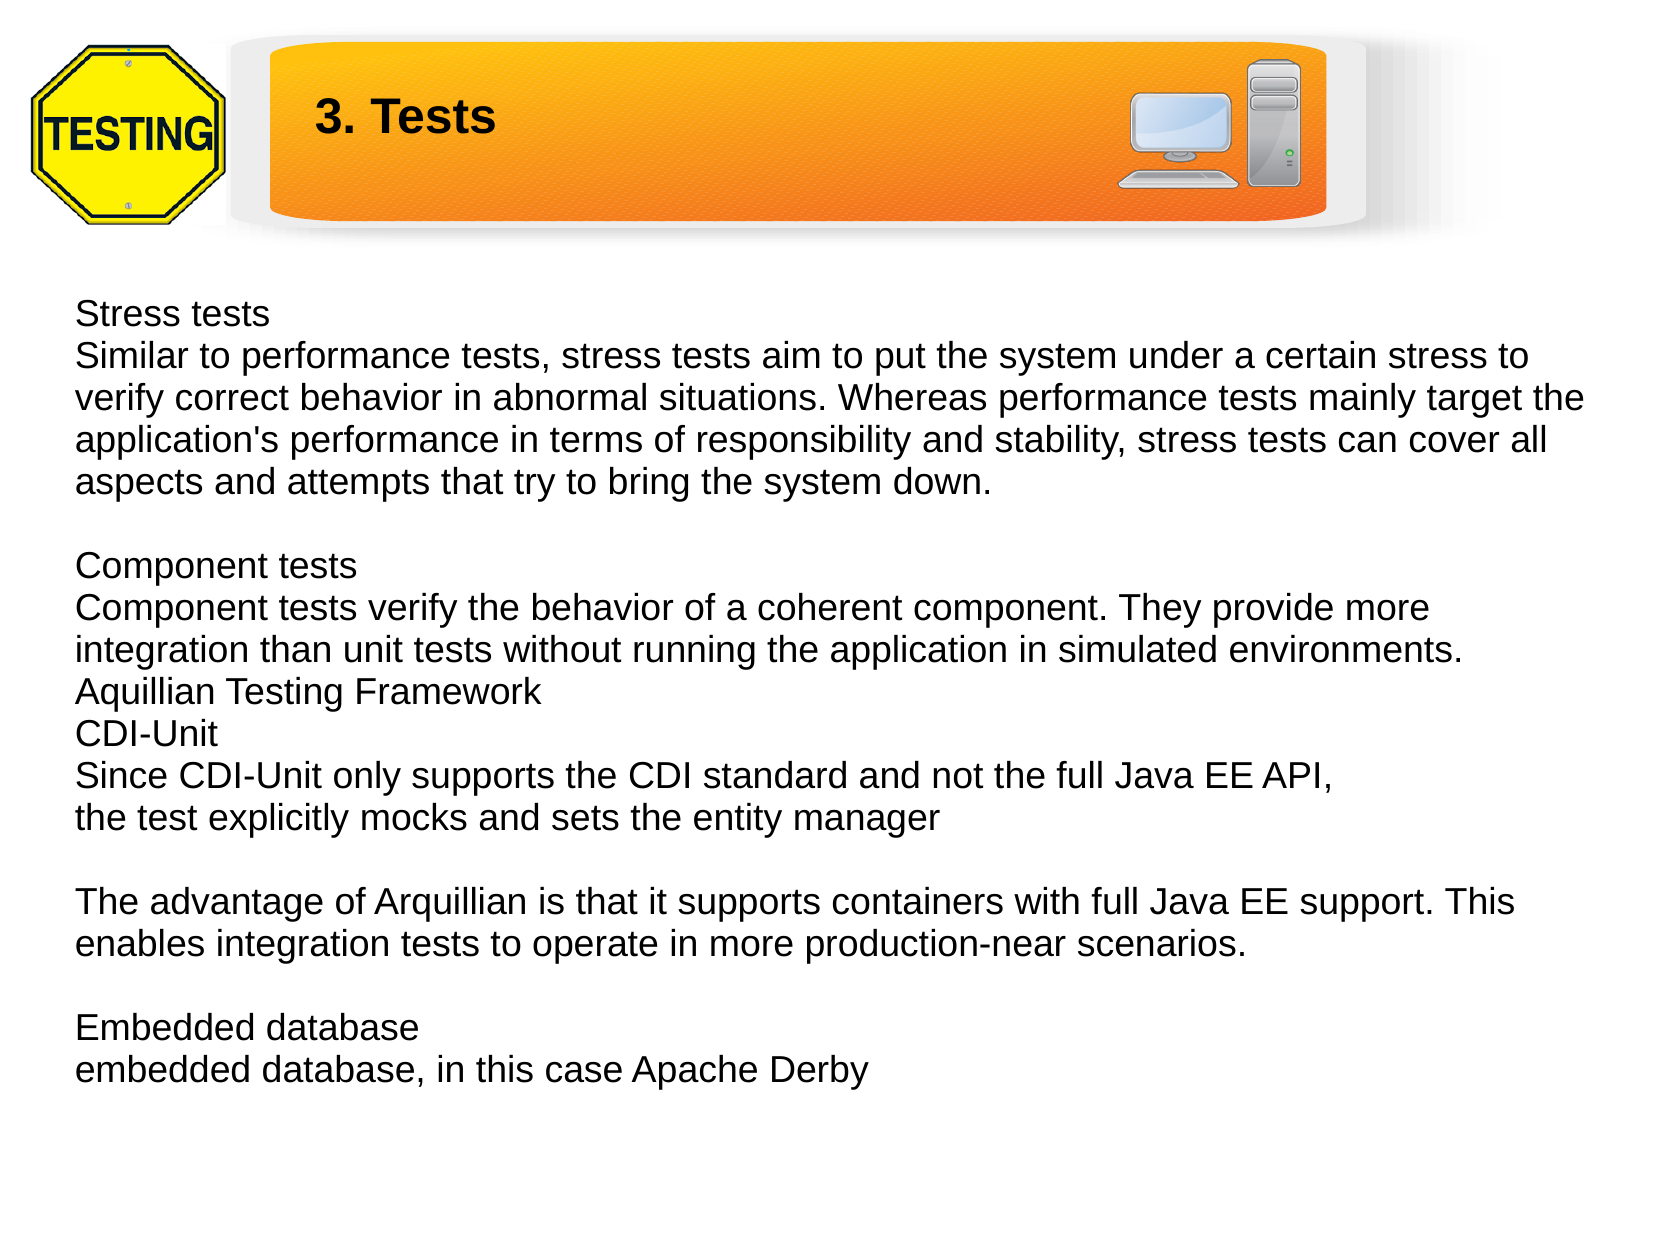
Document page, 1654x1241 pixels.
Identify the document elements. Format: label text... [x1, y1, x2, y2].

picture [30, 20, 1531, 256]
text_box 3. Tests [300, 81, 1096, 211]
text_box Stress tests Similar to performance tests, stress tests aim to put the system under a certain stress to verify correct behavior in abnormal situations. Whereas performance tests mainly target the application's performance in terms of responsibility and stability, stress tests can cover all aspects and attempts that try to bring the system down. Component tests Component tests verify the behavior of a coherent component. They provide more integration than unit tests without running the application in simulated environments. Aquillian Testing Framework CDI-Unit Since CDI-Unit only supports the CDI standard and not the full Java EE API, the test explicitly mocks and sets the entity manager The advantage of Arquillian is that it supports containers with full Java EE support. This enables integration tests to operate in more production-near scenarios. Embedded database embedded database, in this case Apache Derby [60, 285, 1622, 1241]
